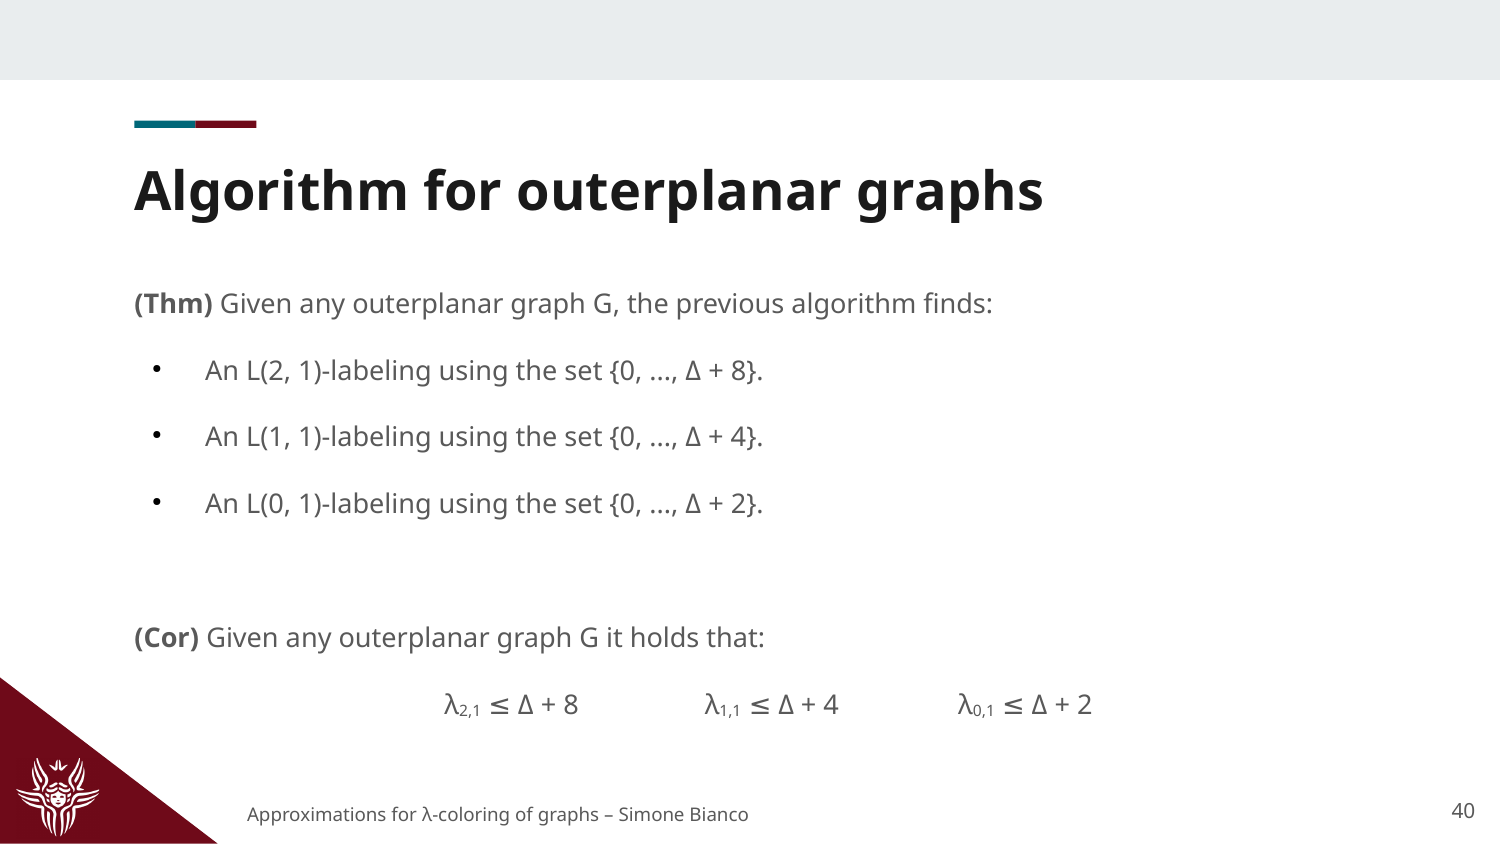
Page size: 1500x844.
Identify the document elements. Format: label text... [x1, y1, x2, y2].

list (Thm) Given any outerplanar graph G, the previous algorithm finds: An L(2, 1)-labeling using the set {0, ..., Δ + 8}. An L(1, 1)-labeling using the set {0, ..., Δ + 4}. An L(0, 1)-labeling using the set {0, ..., Δ + 2}. (Cor) Given any outerplanar graph G it holds that: λ2,1 ≤ Δ + 8 λ1,1 ≤ Δ + 4 λ0,1 ≤ Δ + 2 [119, 266, 1418, 637]
picture [16, 758, 100, 839]
slide_number <number> [1400, 779, 1491, 844]
title Algorithm for outerplanar graphs [119, 141, 1381, 230]
text_box Approximations for λ-coloring of graphs – Simone Bianco [232, 783, 1193, 839]
